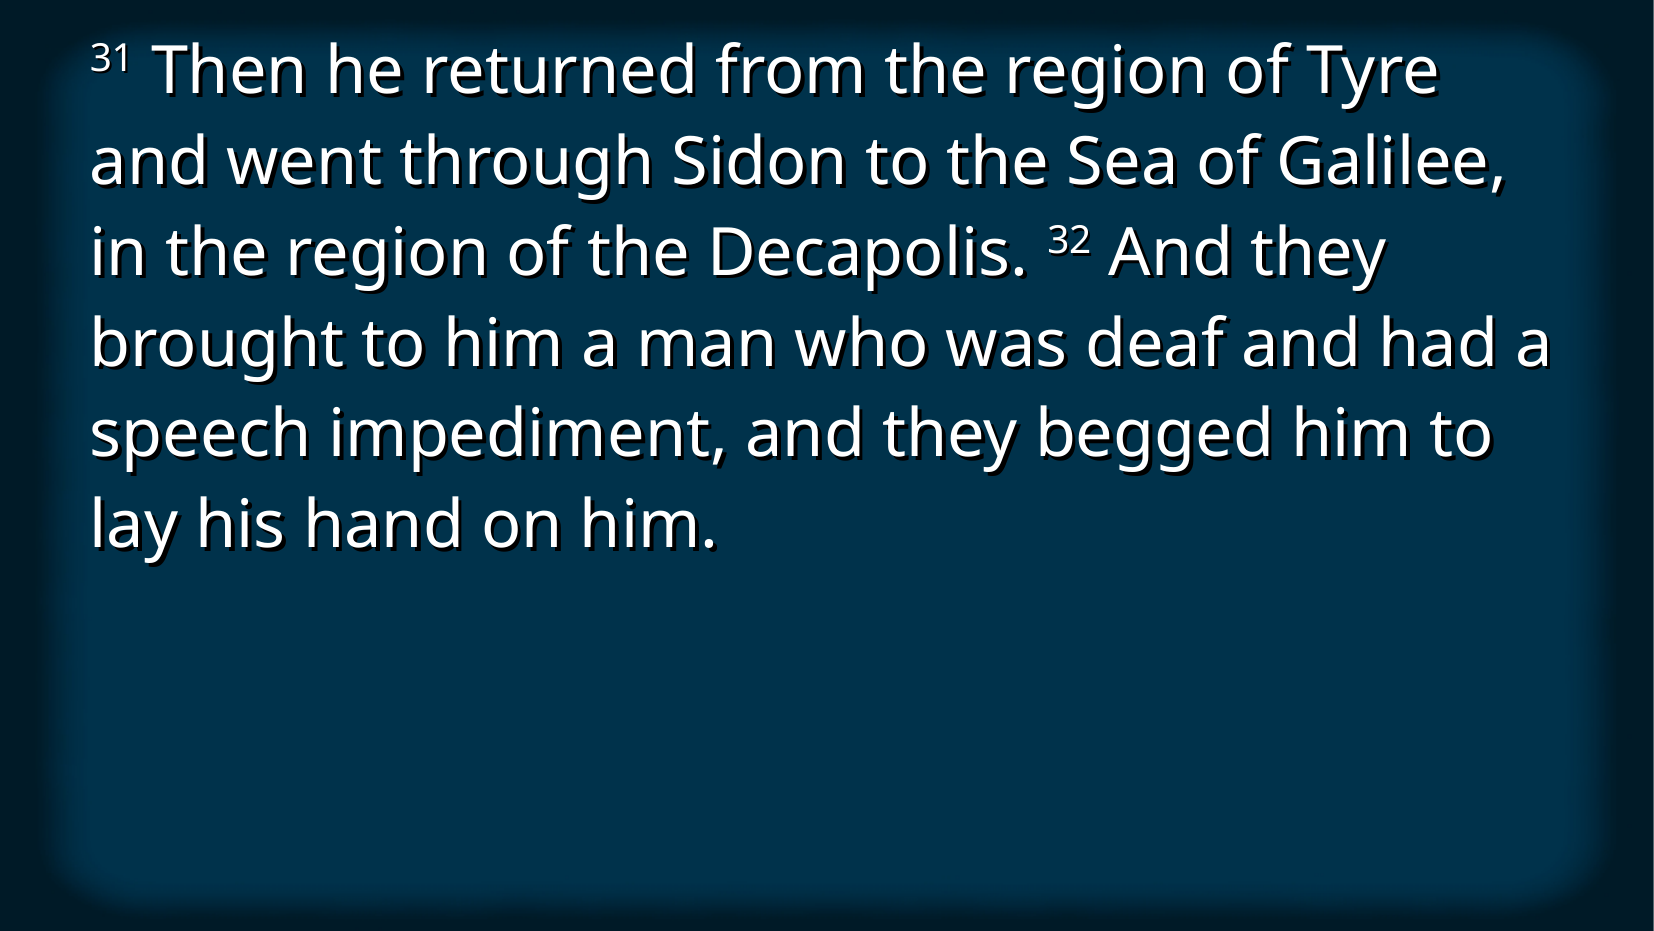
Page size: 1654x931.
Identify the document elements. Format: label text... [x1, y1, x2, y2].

text_box 31 Then he returned from the region of Tyre and went through Sidon to the Sea of Galilee, in the region of the Decapolis. 32 And they brought to him a man who was deaf and had a speech impediment, and they begged him to lay his hand on him. [75, 15, 1591, 563]
picture [0, 0, 1654, 931]
